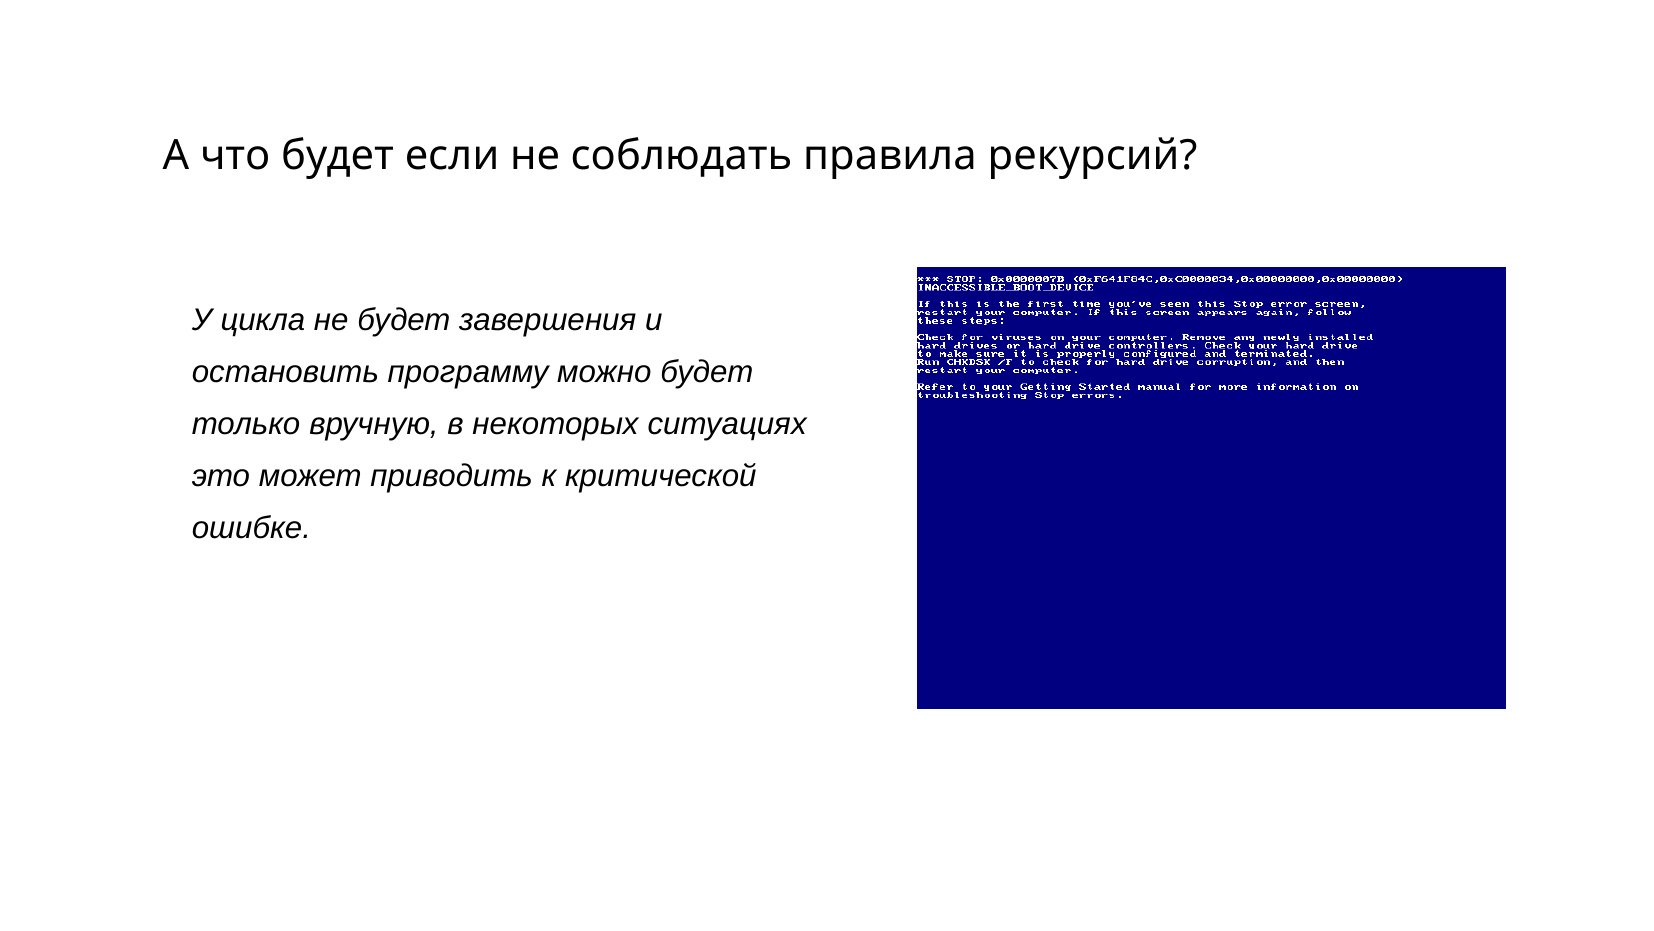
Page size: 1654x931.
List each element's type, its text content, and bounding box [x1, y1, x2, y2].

picture [917, 267, 1506, 709]
text_box У цикла не будет завершения и остановить программу можно будет только вручную, в некоторых ситуациях это может приводить к критической ошибке. [177, 277, 827, 621]
text_box А что будет если не соблюдать правила рекурсий? [147, 88, 1595, 207]
